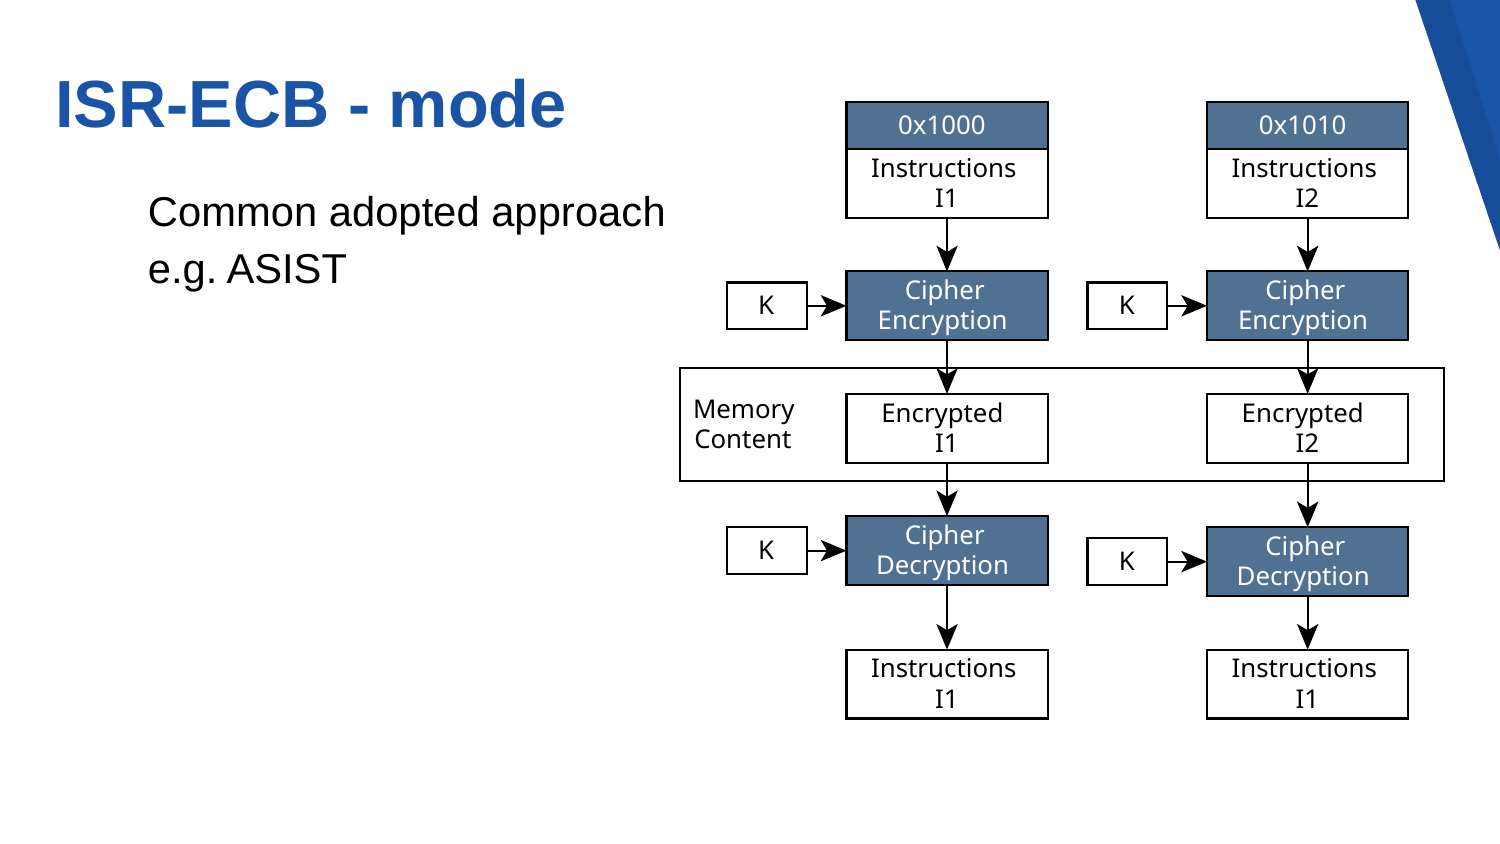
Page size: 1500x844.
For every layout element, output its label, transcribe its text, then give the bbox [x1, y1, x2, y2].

picture [676, 97, 1449, 723]
title ISR-ECB - mode [40, 88, 867, 156]
list Common adopted approach e.g. ASIST [61, 161, 1202, 784]
